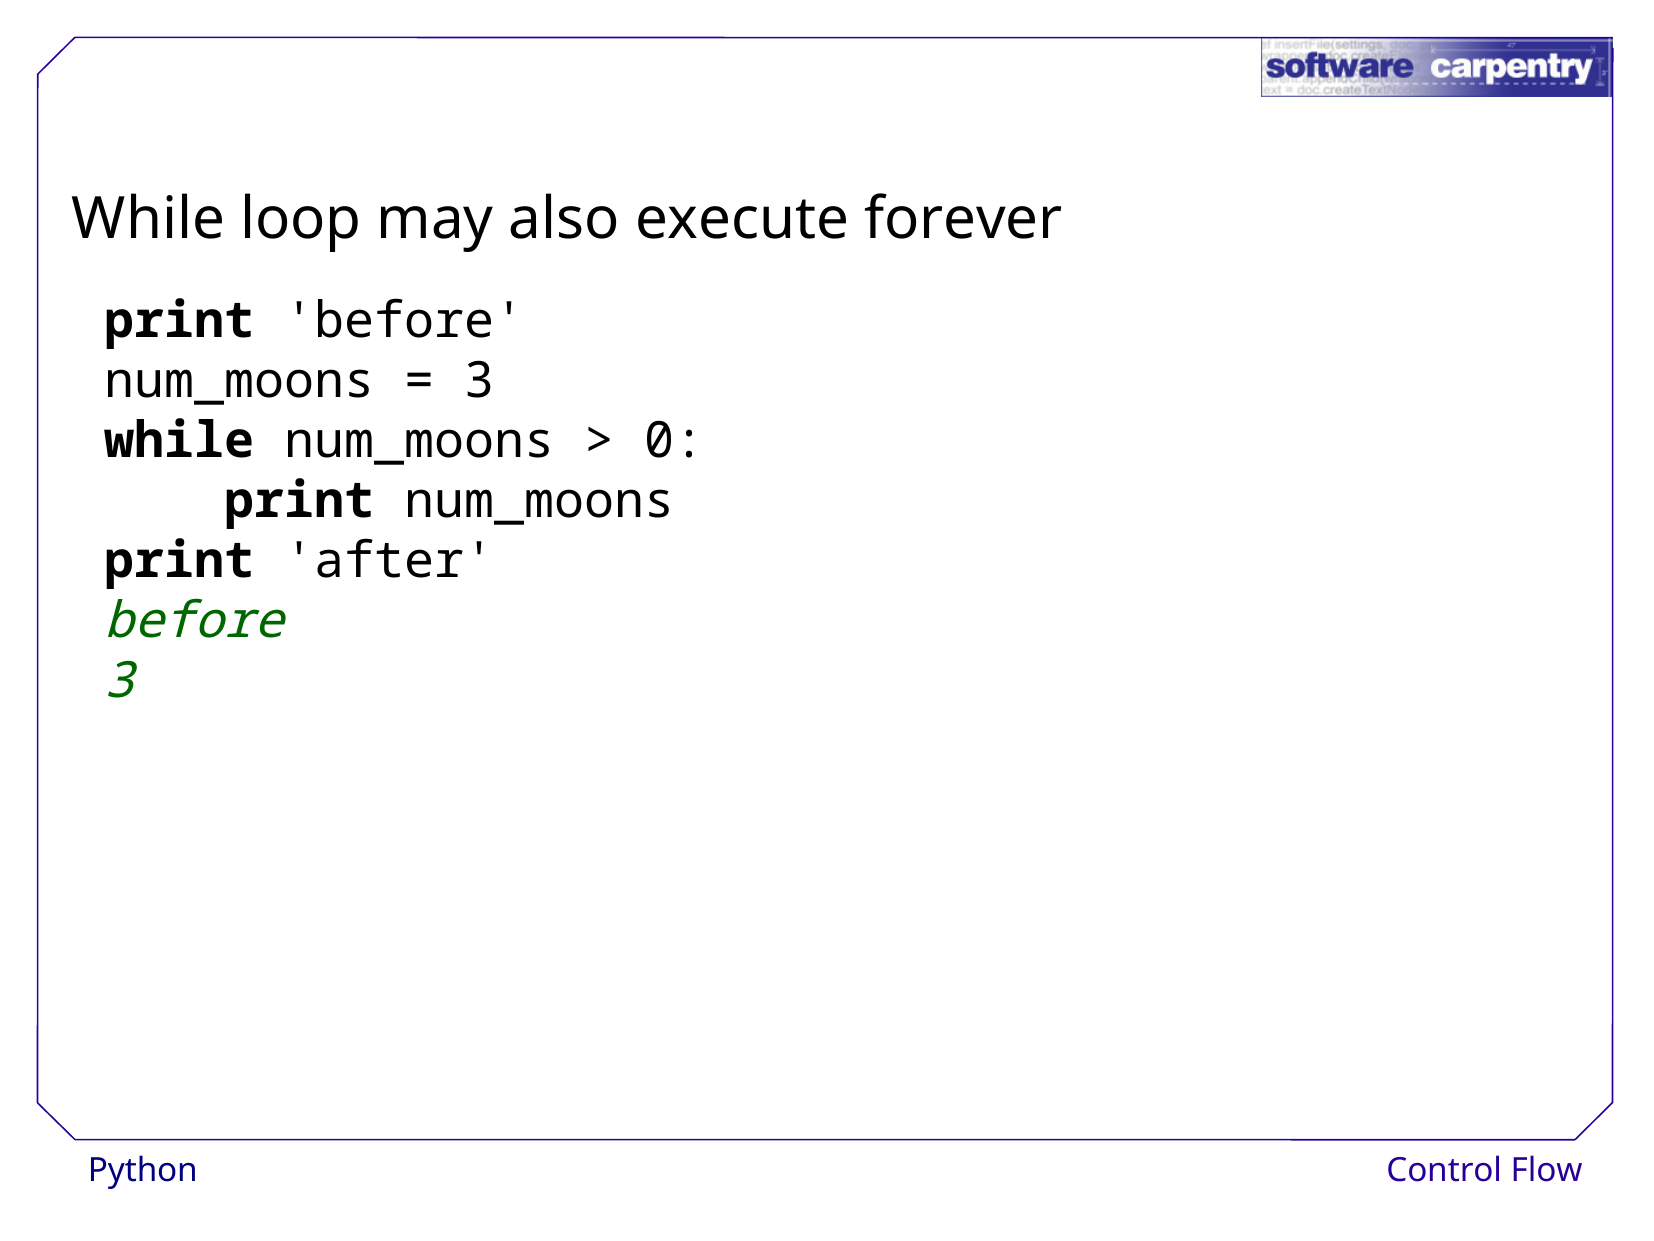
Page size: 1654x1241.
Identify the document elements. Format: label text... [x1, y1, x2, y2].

text_box While loop may also execute forever [57, 138, 1228, 259]
picture [1261, 39, 1613, 97]
text_box print 'before' num_moons = 3 while num_moons > 0: print num_moons print 'after' before 3 [89, 279, 1512, 914]
